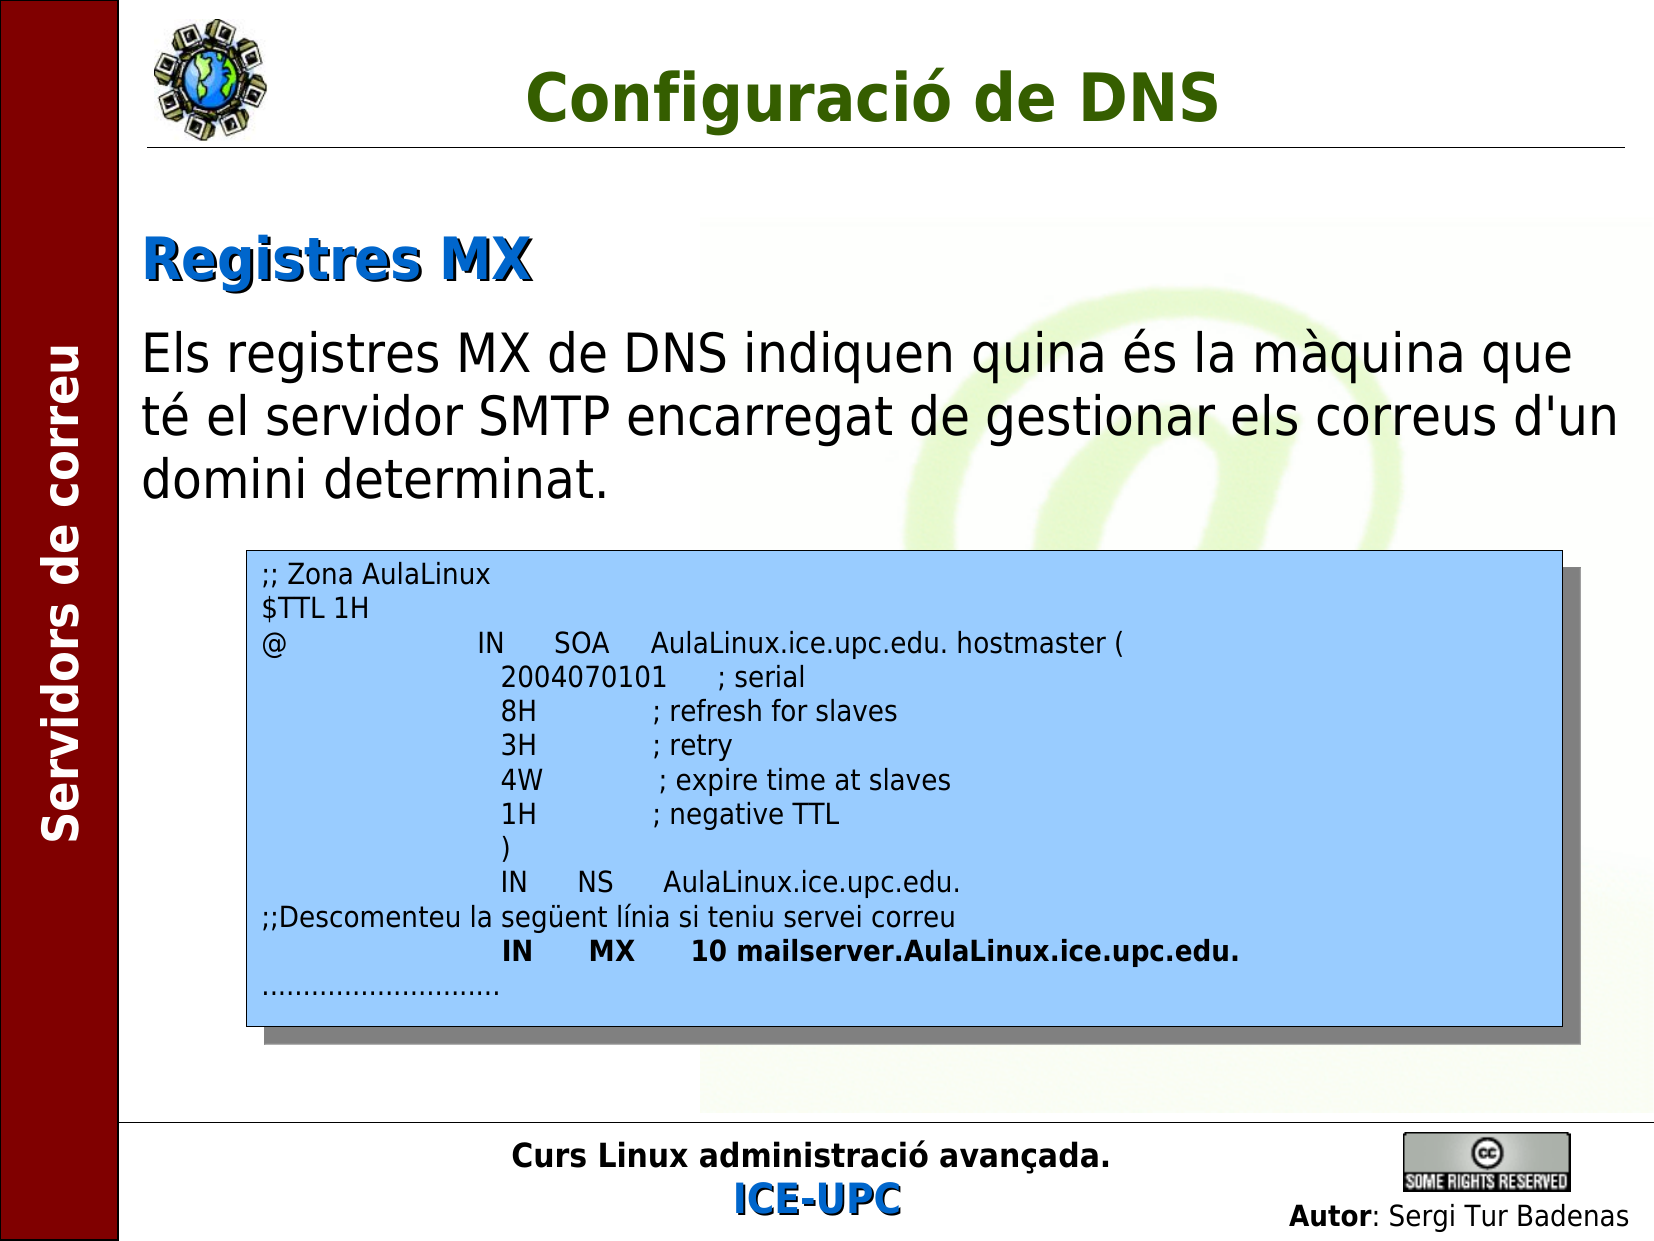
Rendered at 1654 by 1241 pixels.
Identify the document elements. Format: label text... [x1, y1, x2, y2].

picture [154, 19, 268, 49]
picture [1403, 1132, 1571, 1192]
list Registres MX Els registres MX de DNS indiquen quina és la màquina que té el servidor SMTP encarregat de gestionar els correus d'un domini determinat. [141, 225, 1630, 1061]
title Configuració de DNS [129, 49, 1619, 148]
picture [700, 217, 1654, 1113]
text_box ;; Zona AulaLinux $TTL 1H @ IN SOA AulaLinux.ice.upc.edu. hostmaster ( 2004070101 ; serial 8H ; refresh for slaves 3H ; retry 4W ; expire time at slaves 1H ; negative TTL ) IN NS AulaLinux.ice.upc.edu. ;;Descomenteu la següent línia si teniu servei correu IN MX 10 mailserver.AulaLinux.ice.upc.edu. ............................. [246, 550, 1563, 1027]
